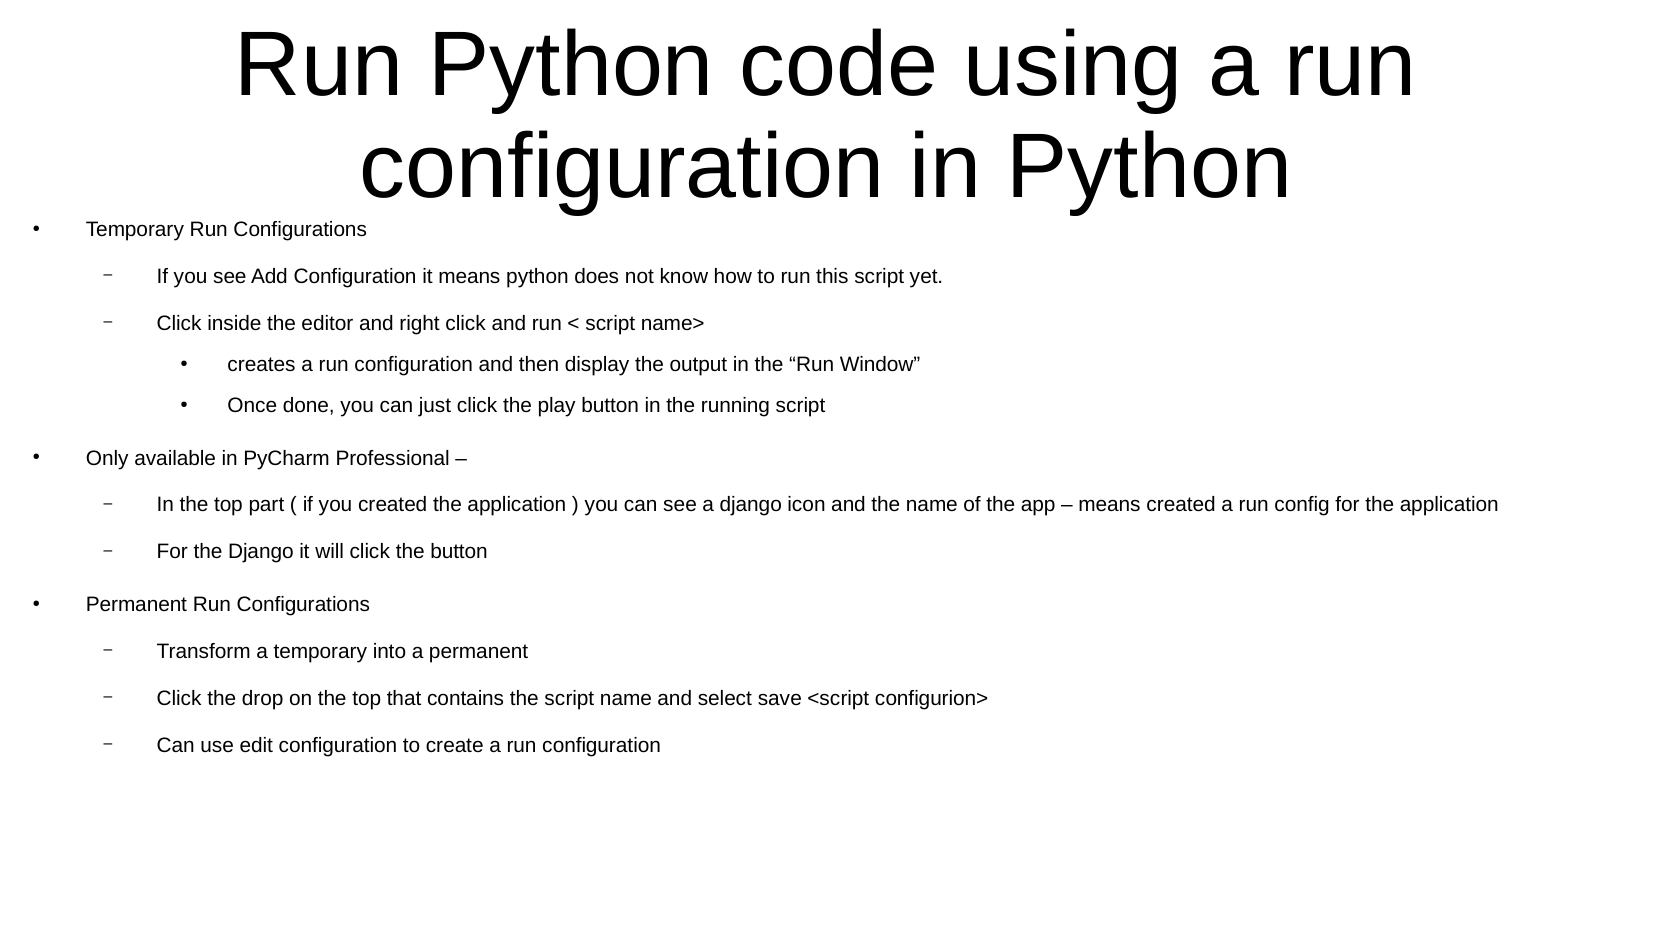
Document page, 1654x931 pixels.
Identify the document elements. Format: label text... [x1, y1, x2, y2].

list Temporary Run Configurations If you see Add Configuration it means python does not know how to run this script yet. Click inside the editor and right click and run < script name> creates a run configuration and then display the output in the “Run Window” Once done, you can just click the play button in the running script Only available in PyCharm Professional – In the top part ( if you created the application ) you can see a django icon and the name of the app – means created a run config for the application For the Django it will click the button Permanent Run Configurations Transform a temporary into a permanent Click the drop on the top that contains the script name and select save <script configurion> Can use edit configuration to create a run configuration [15, 217, 1571, 901]
title Run Python code using a run configuration in Python [82, 12, 1571, 217]
